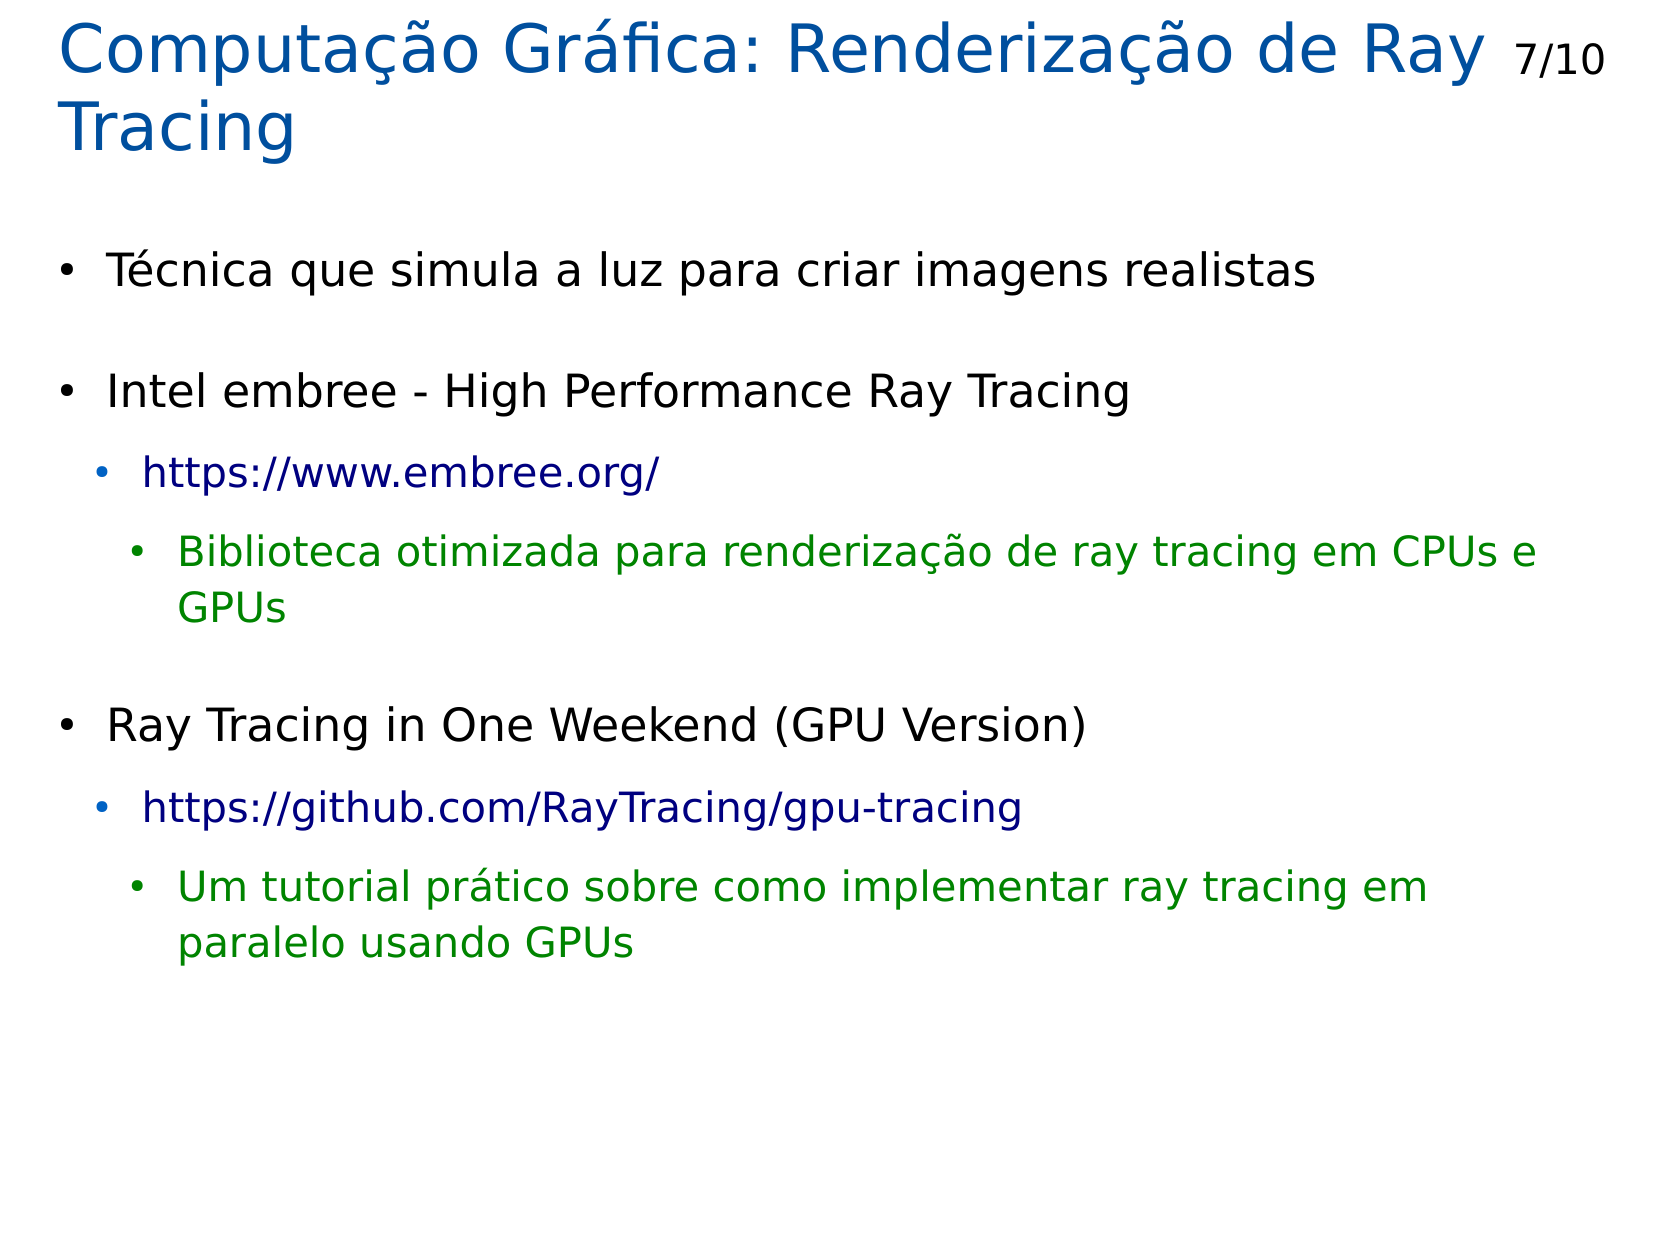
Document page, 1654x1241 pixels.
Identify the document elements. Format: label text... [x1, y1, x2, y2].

title Computação Gráfica: Renderização de Ray Tracing [59, 10, 1506, 167]
list Técnica que simula a luz para criar imagens realistas Intel embree - High Performance Ray Tracing https://www.embree.org/ Biblioteca otimizada para renderização de ray tracing em CPUs e GPUs Ray Tracing in One Weekend (GPU Version) https://github.com/RayTracing/gpu-tracing Um tutorial prático sobre como implementar ray tracing em paralelo usando GPUs [59, 236, 1595, 1211]
